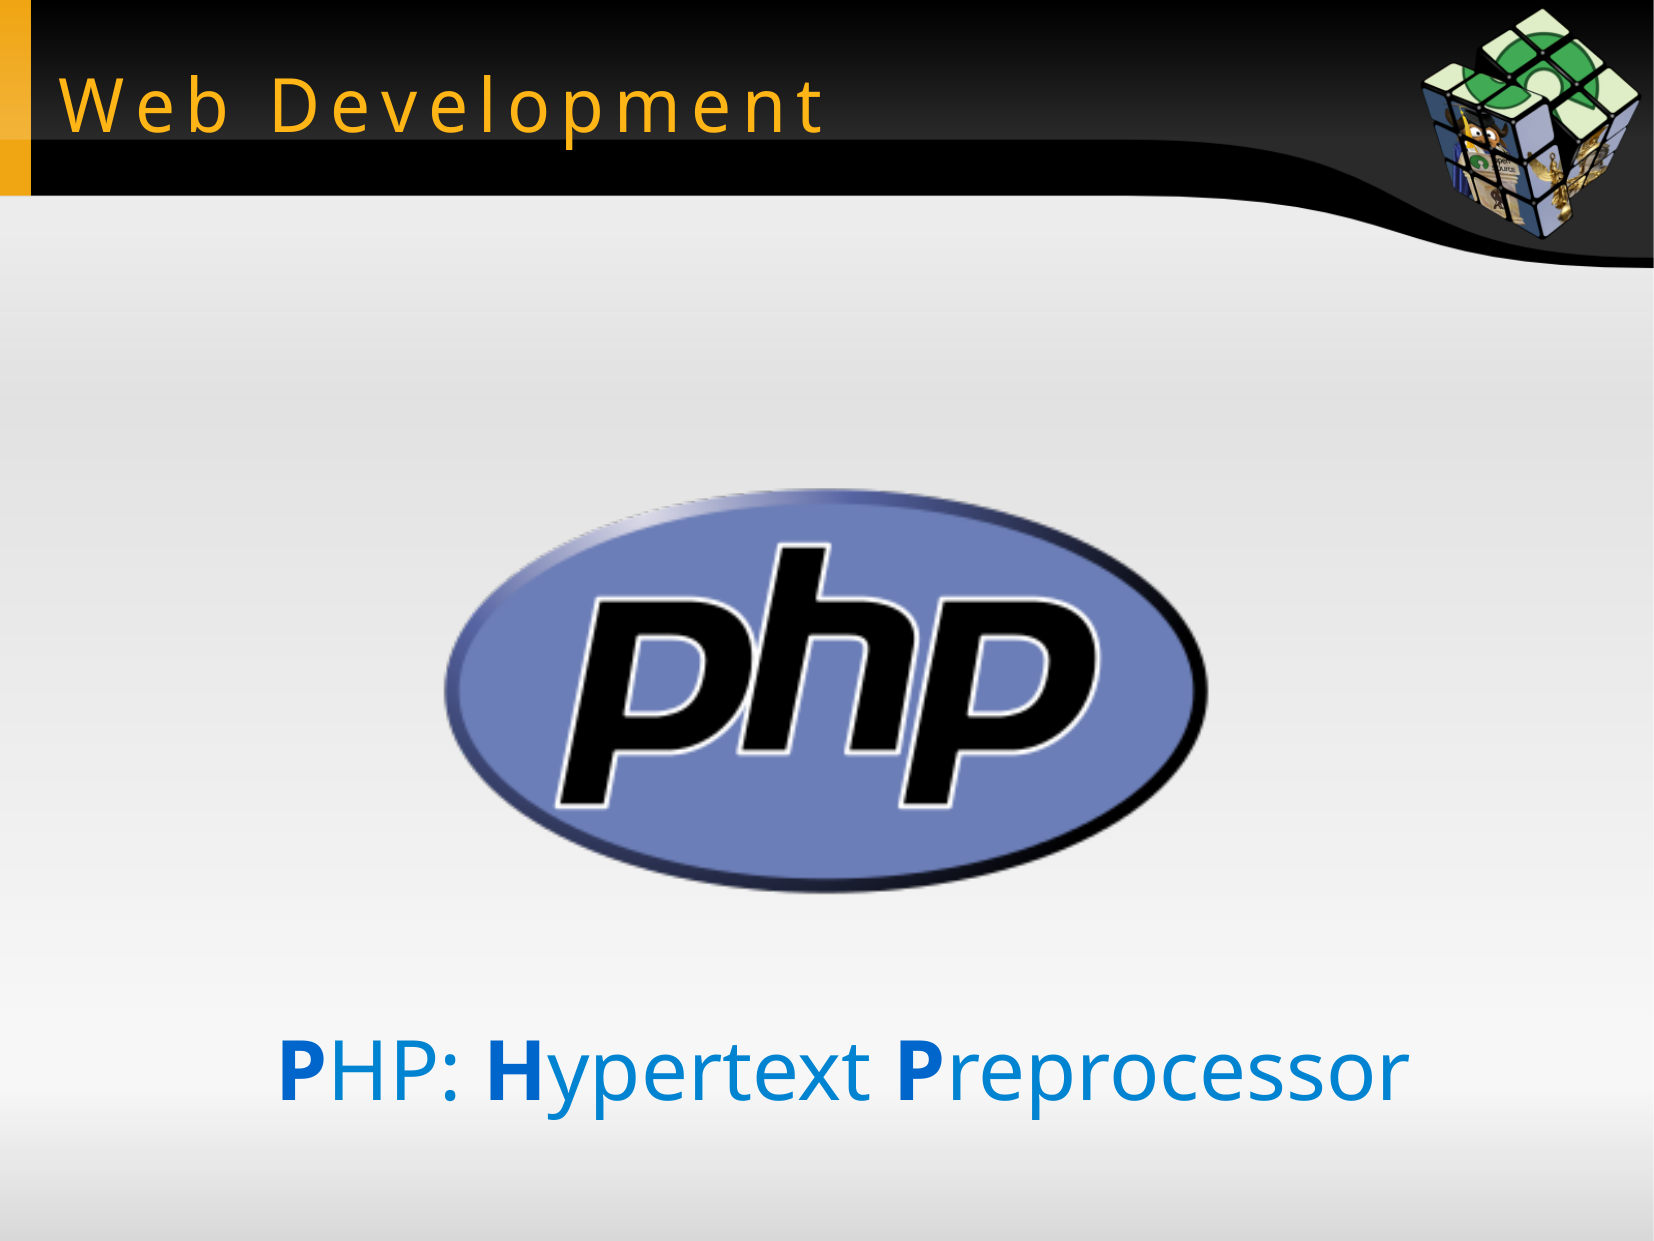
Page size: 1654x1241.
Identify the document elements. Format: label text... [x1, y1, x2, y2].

title Web Development [59, 29, 1270, 178]
picture [0, 0, 1654, 1241]
text_box PHP: Hypertext Preprocessor [260, 1004, 1402, 1113]
